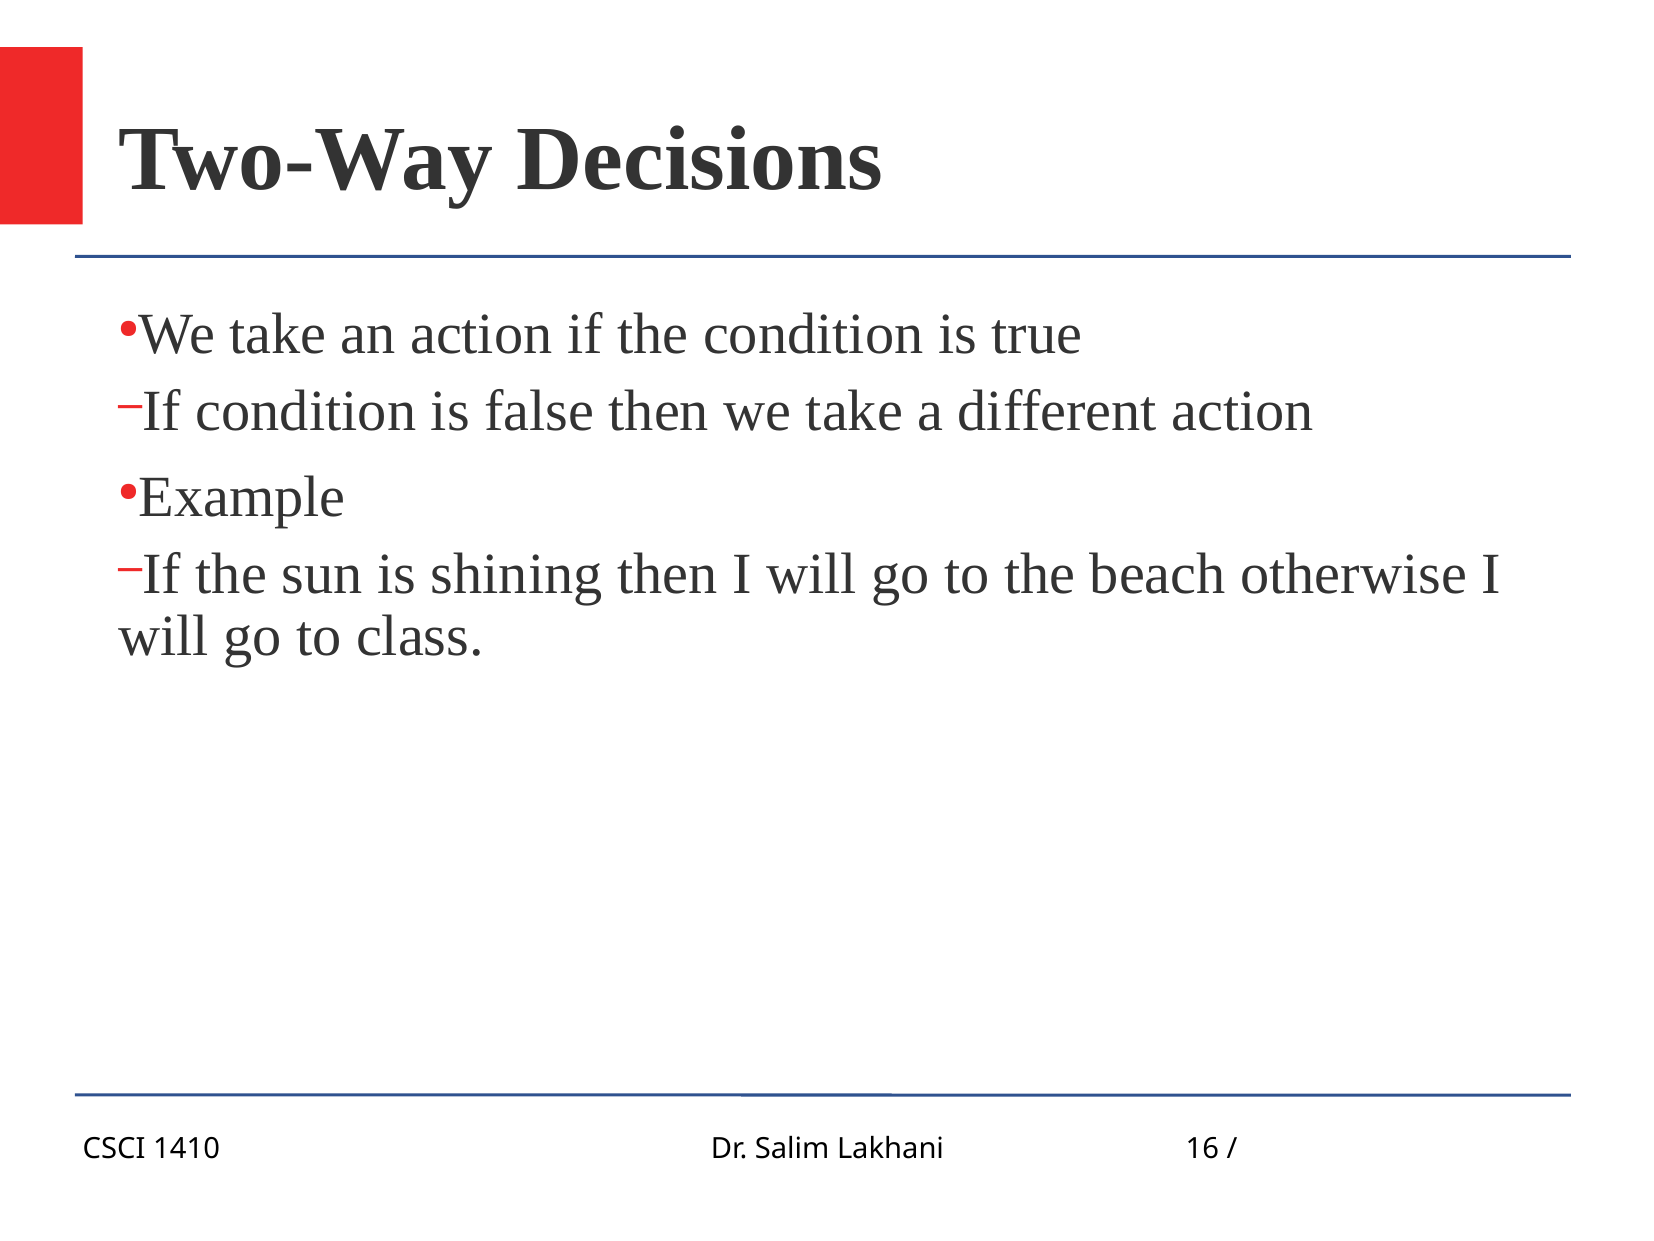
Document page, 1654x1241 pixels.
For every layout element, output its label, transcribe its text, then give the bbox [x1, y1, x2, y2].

text_box CSCI 1410 [82, 1129, 468, 1216]
title Two-Way Decisions [118, 27, 1571, 278]
text_box Dr. Salim Lakhani [565, 1129, 1090, 1216]
list We take an action if the condition is true If condition is false then we take a different action Example If the sun is shining then I will go to the beach otherwise I will go to class. [118, 295, 1536, 1080]
text_box / [1185, 1129, 1571, 1216]
